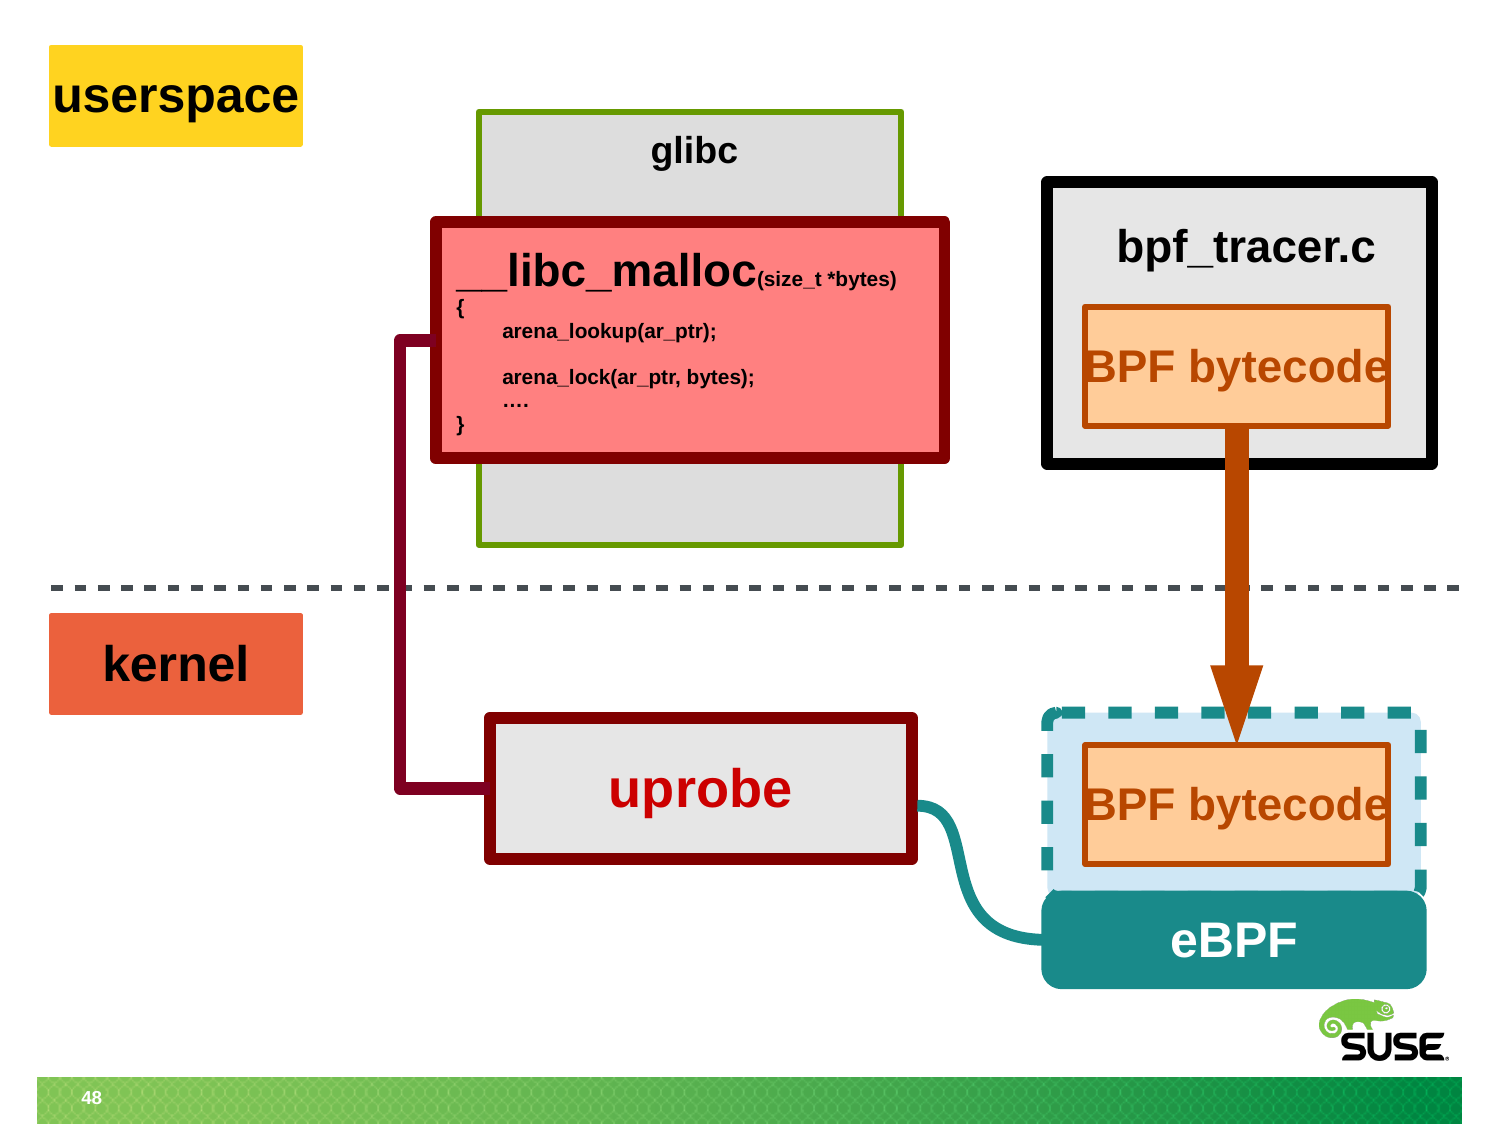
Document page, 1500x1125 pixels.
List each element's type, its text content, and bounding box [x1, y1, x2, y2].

picture [1319, 999, 1449, 1061]
text_box [478, 459, 902, 545]
picture [37, 1077, 1462, 1124]
text_box eBPF [1047, 896, 1421, 984]
text_box uprobe [489, 717, 912, 859]
text_box __libc_malloc(size_t *bytes) { arena_lookup(ar_ptr); arena_lock(ar_ptr, bytes); …. } [435, 222, 945, 459]
text_box glibc [635, 122, 754, 180]
text_box bpf_tracer.c [1101, 213, 1391, 280]
text_box kernel [51, 615, 301, 713]
text_box [478, 111, 902, 222]
text_box [1047, 712, 1421, 897]
text_box BPF bytecode [1085, 306, 1389, 426]
text_box [1047, 182, 1432, 464]
text_box BPF bytecode [1085, 745, 1389, 865]
text_box userspace [51, 46, 301, 145]
